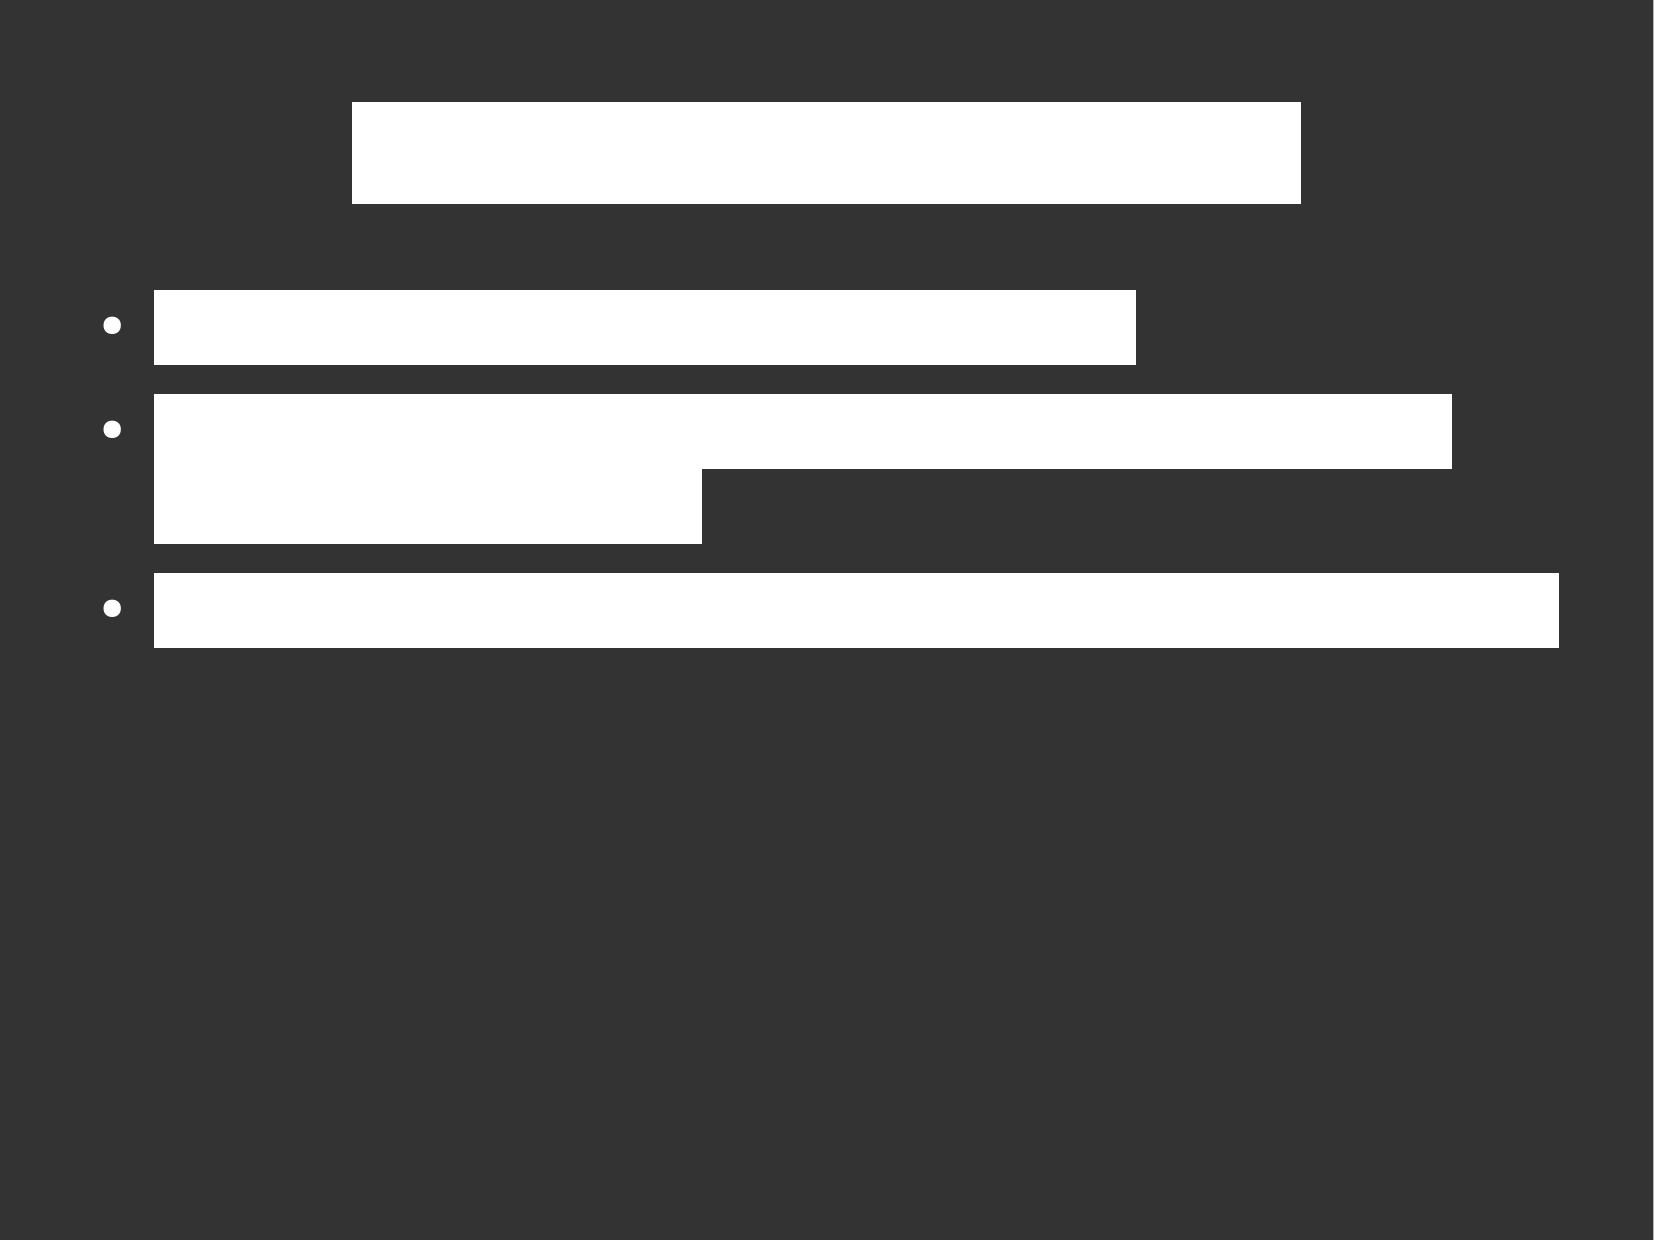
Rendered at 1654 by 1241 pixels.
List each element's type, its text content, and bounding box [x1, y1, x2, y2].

title Possible improvements [82, 49, 1571, 257]
list Survey data: size/representativity No differentiation between professional care and voluntary care Multivariate analysis neighbourhood differences [82, 290, 1571, 1010]
